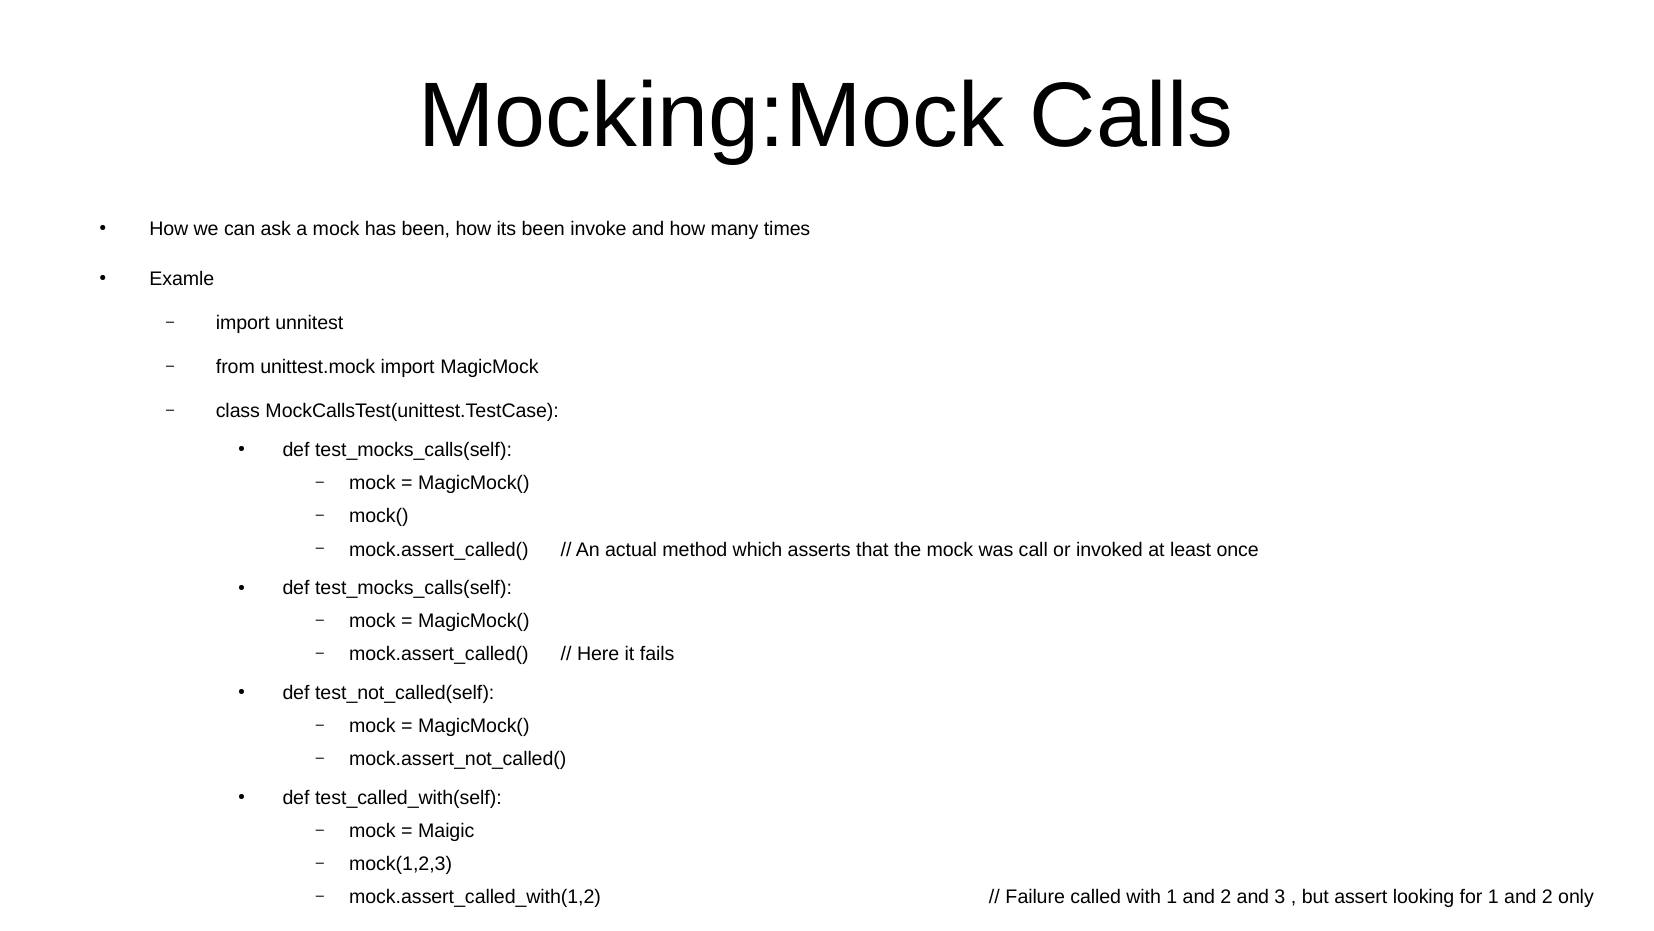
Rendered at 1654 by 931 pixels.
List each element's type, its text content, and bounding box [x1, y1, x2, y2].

title Mocking:Mock Calls [82, 37, 1571, 193]
list How we can ask a mock has been, how its been invoke and how many times Examle import unnitest from unittest.mock import MagicMock class MockCallsTest(unittest.TestCase): def test_mocks_calls(self): mock = MagicMock() mock() mock.assert_called() // An actual method which asserts that the mock was call or invoked at least once def test_mocks_calls(self): mock = MagicMock() mock.assert_called() // Here it fails def test_not_called(self): mock = MagicMock() mock.assert_not_called() def test_called_with(self): mock = Maigic mock(1,2,3) mock.assert_called_with(1,2) // Failure called with 1 and 2 and 3 , but assert looking for 1 and 2 only [82, 217, 1636, 916]
